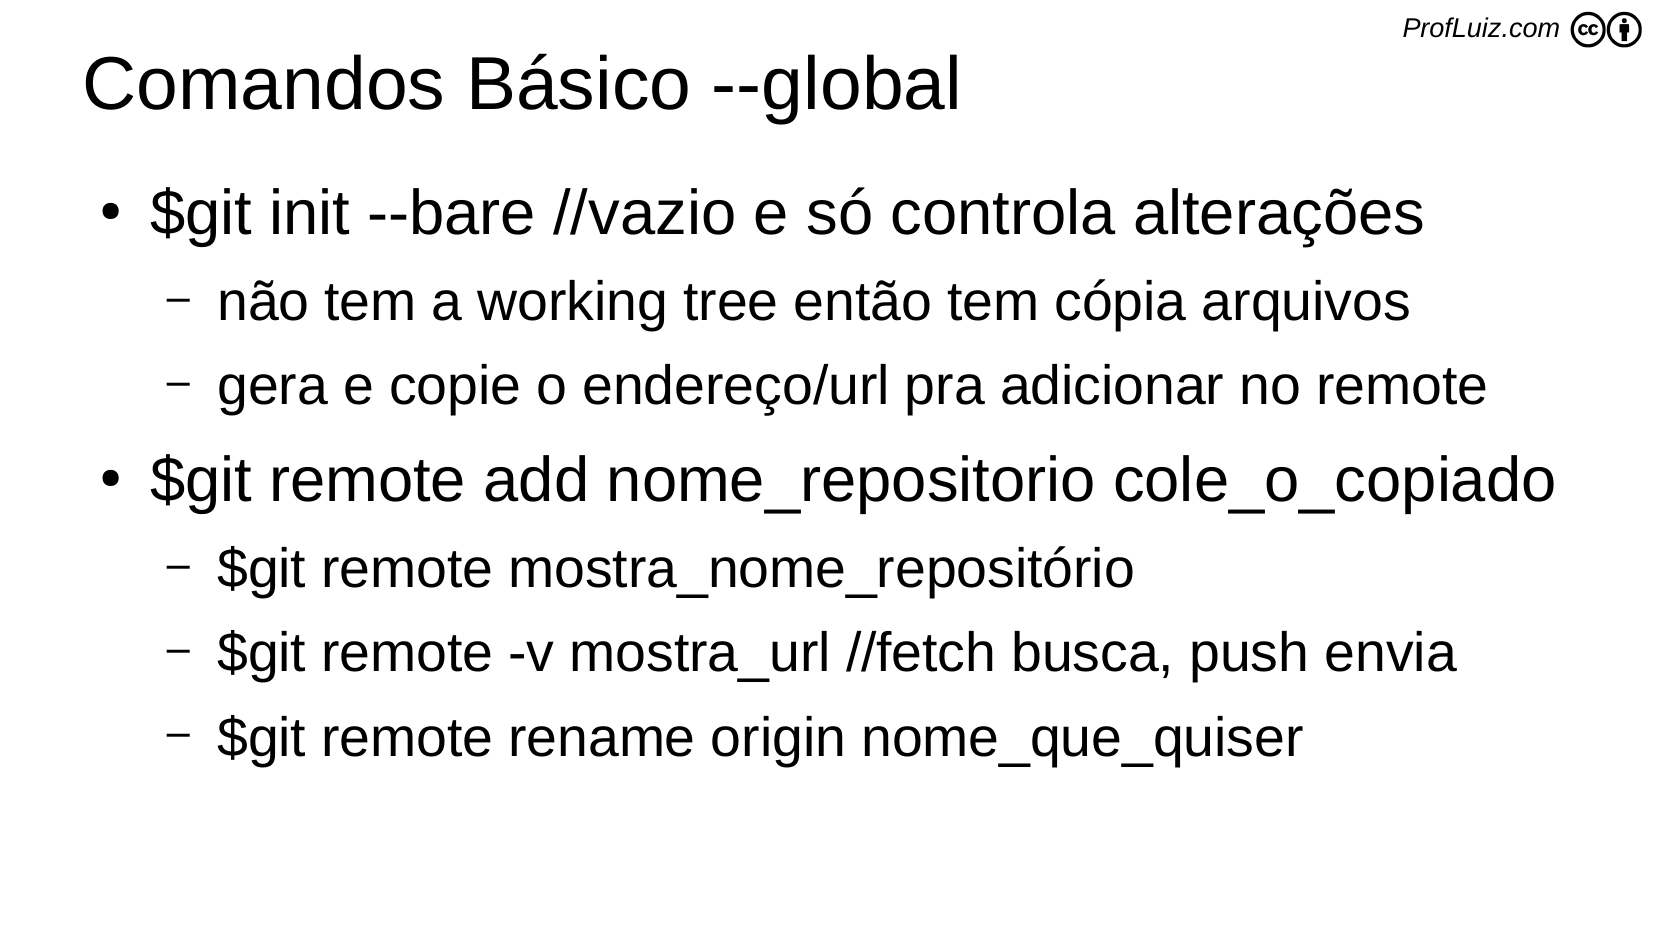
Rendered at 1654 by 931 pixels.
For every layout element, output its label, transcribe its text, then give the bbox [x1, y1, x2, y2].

picture [1570, 11, 1642, 48]
title Comandos Básico --global [82, 37, 1571, 130]
list $git init --bare //vazio e só controla alterações não tem a working tree então tem cópia arquivos gera e copie o endereço/url pra adicionar no remote $git remote add nome_repositorio cole_o_copiado $git remote mostra_nome_repositório $git remote -v mostra_url //fetch busca, push envia $git remote rename origin nome_que_quiser [82, 177, 1571, 839]
